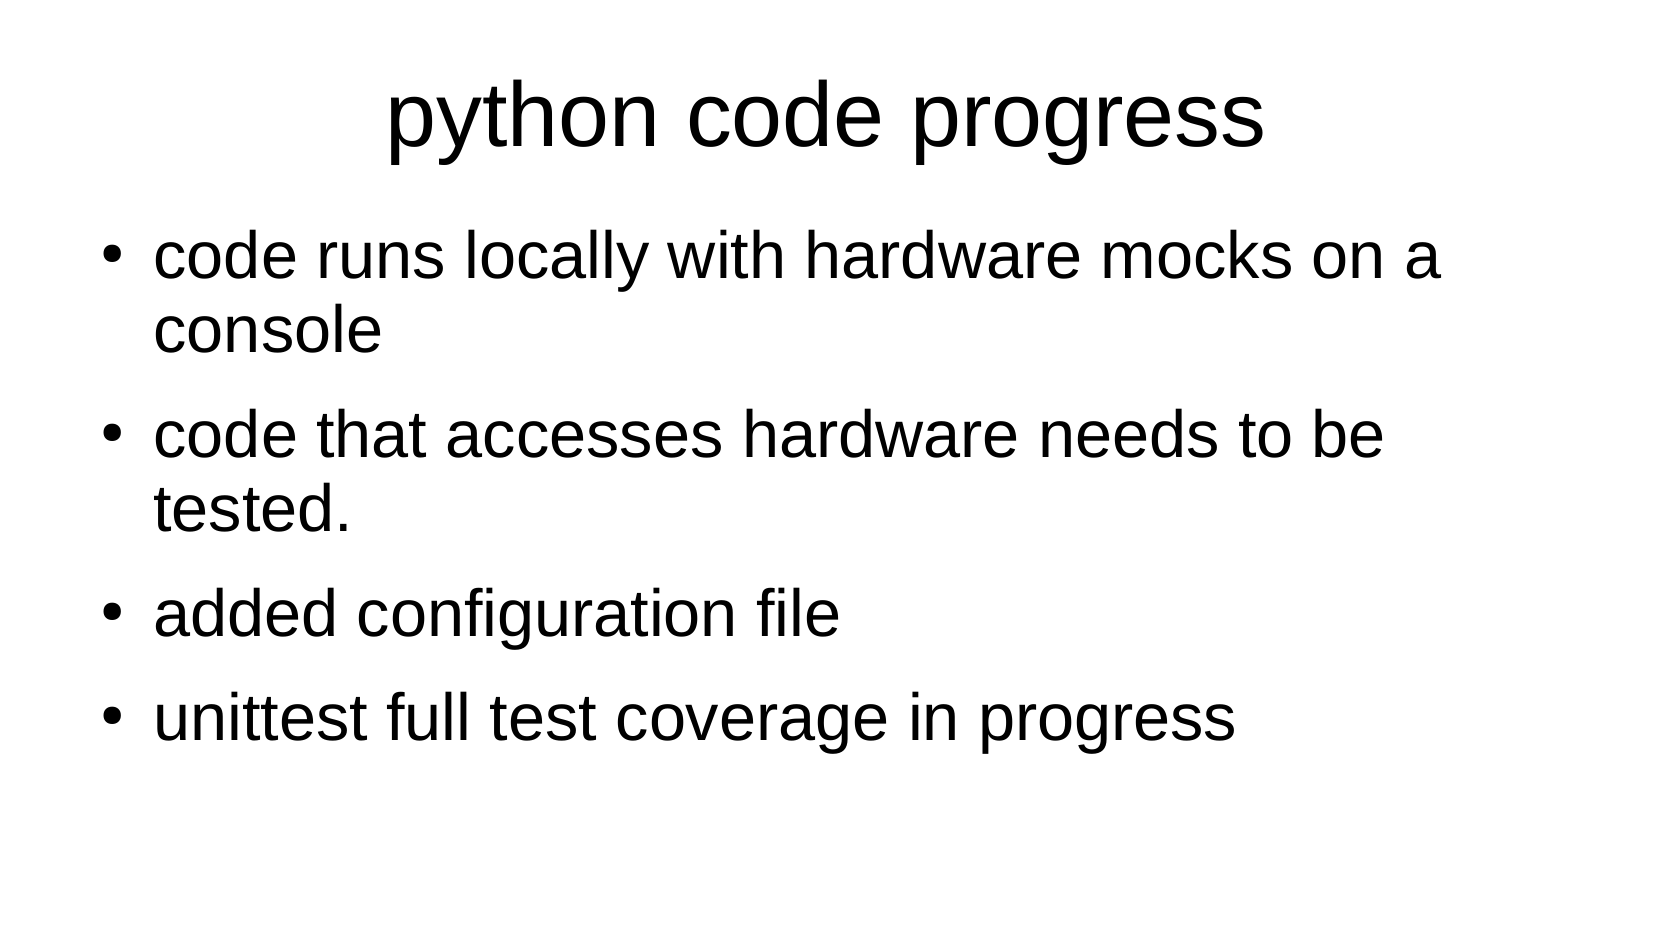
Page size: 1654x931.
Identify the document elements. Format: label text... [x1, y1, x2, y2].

list code runs locally with hardware mocks on a console code that accesses hardware needs to be tested. added configuration file unittest full test coverage in progress [82, 217, 1571, 758]
title python code progress [82, 37, 1571, 193]
